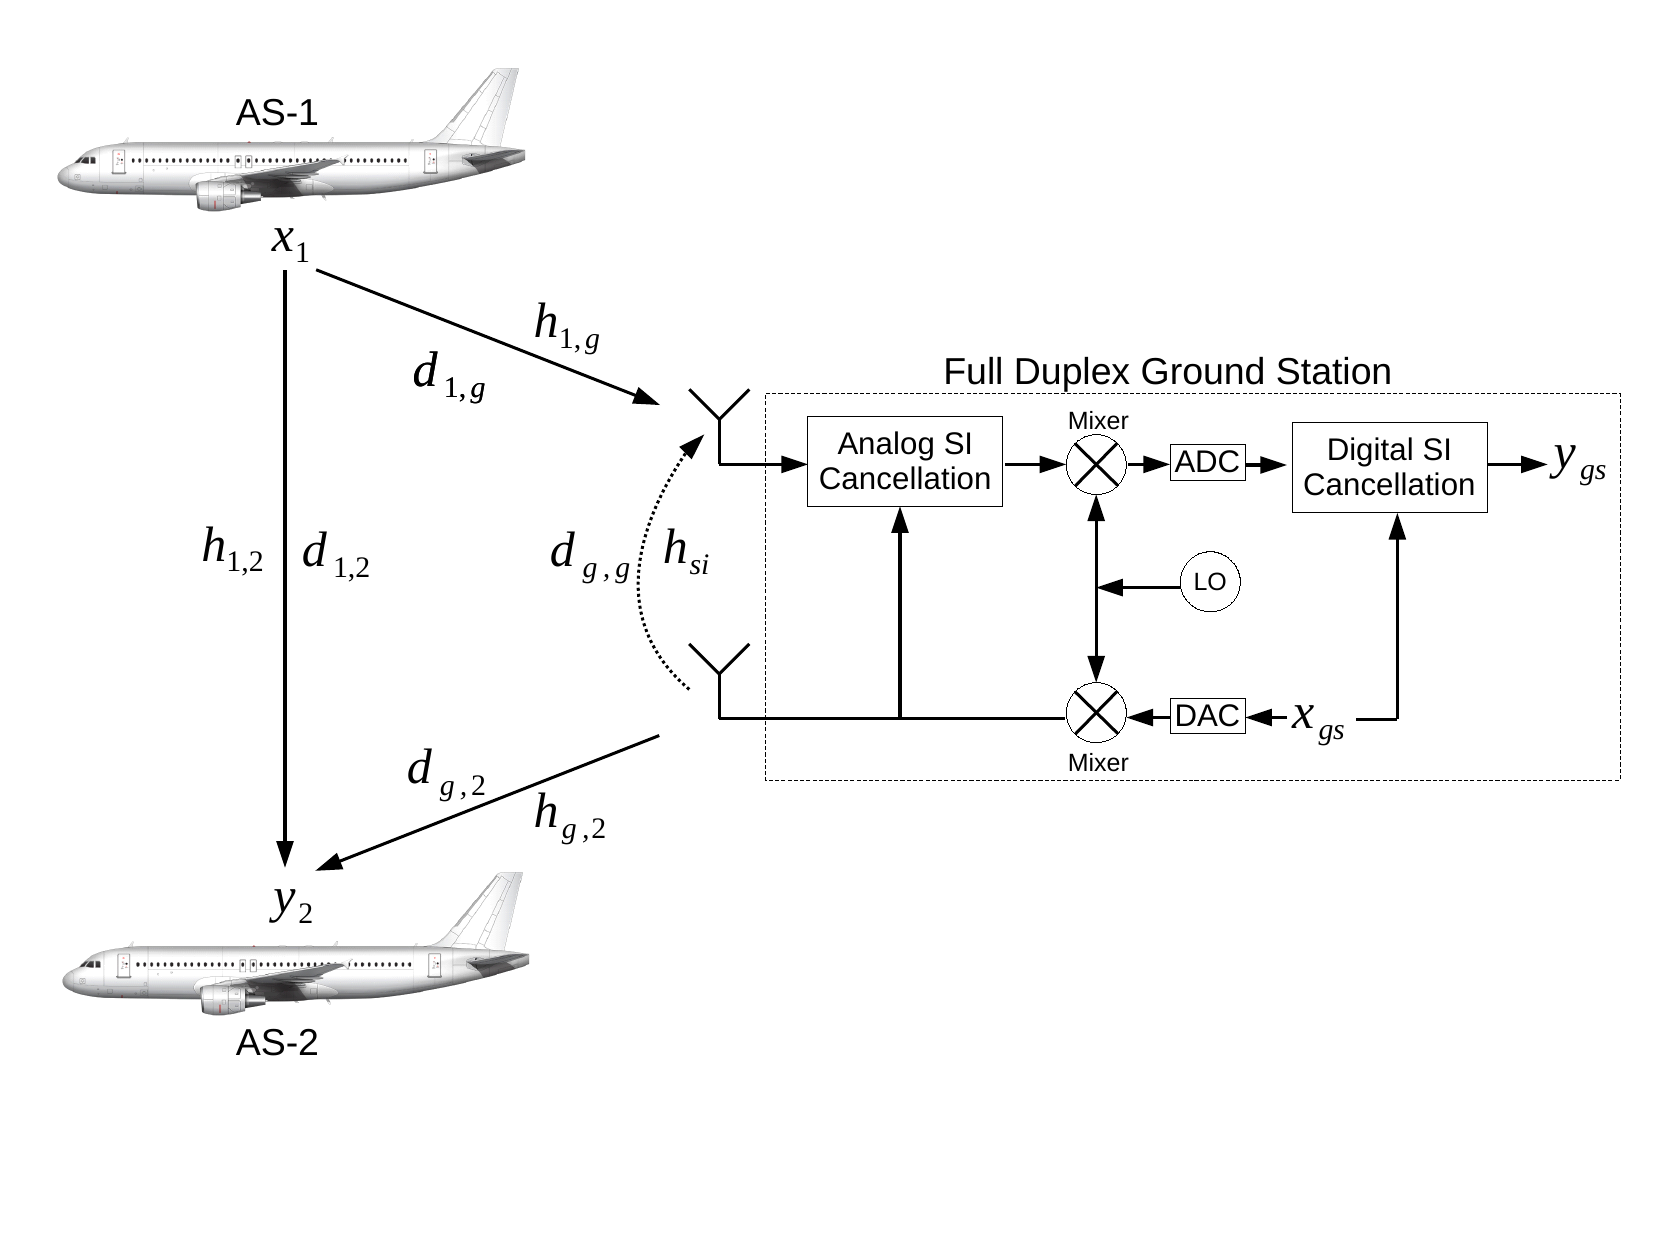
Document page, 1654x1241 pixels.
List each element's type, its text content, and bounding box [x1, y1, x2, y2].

text_box ADC [1170, 444, 1246, 481]
chart [399, 738, 492, 803]
text_box AS-1 [210, 90, 346, 136]
text_box AS-2 [210, 1020, 346, 1066]
chart [542, 521, 638, 586]
text_box Analog SI Cancellation [807, 416, 1003, 507]
text_box DAC [1170, 698, 1246, 734]
chart [260, 867, 320, 932]
chart [525, 292, 609, 357]
text_box Digital SI Cancellation [1292, 422, 1488, 513]
chart [193, 515, 271, 580]
picture [60, 870, 530, 1017]
chart [1281, 683, 1352, 748]
chart [260, 206, 317, 270]
text_box Mixer [1053, 399, 1144, 442]
chart [1541, 423, 1614, 488]
chart [525, 782, 613, 847]
text_box LO [1180, 551, 1241, 612]
text_box Mixer [1053, 741, 1144, 785]
chart [405, 341, 493, 406]
text_box Full Duplex Ground Station [928, 342, 1408, 400]
chart [294, 521, 377, 586]
chart [655, 518, 718, 582]
picture [55, 66, 526, 213]
